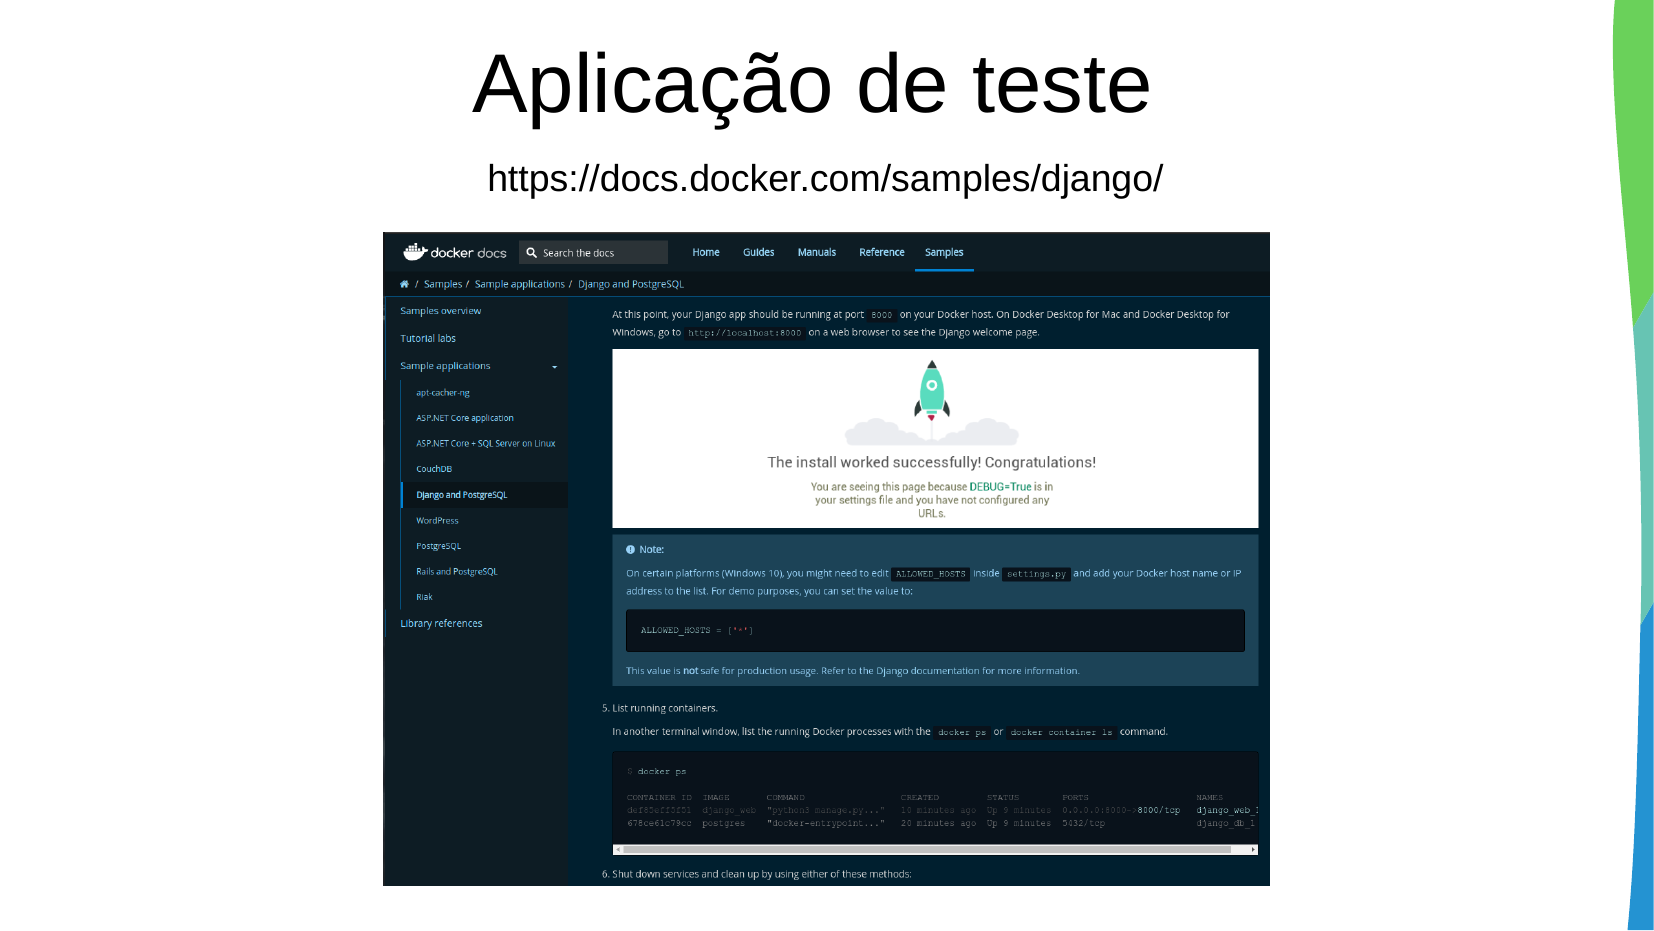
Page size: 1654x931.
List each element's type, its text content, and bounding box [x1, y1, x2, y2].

picture [383, 232, 1270, 886]
text_box Aplicação de teste [457, 29, 1196, 148]
text_box https://docs.docker.com/samples/django/ [472, 149, 1182, 207]
